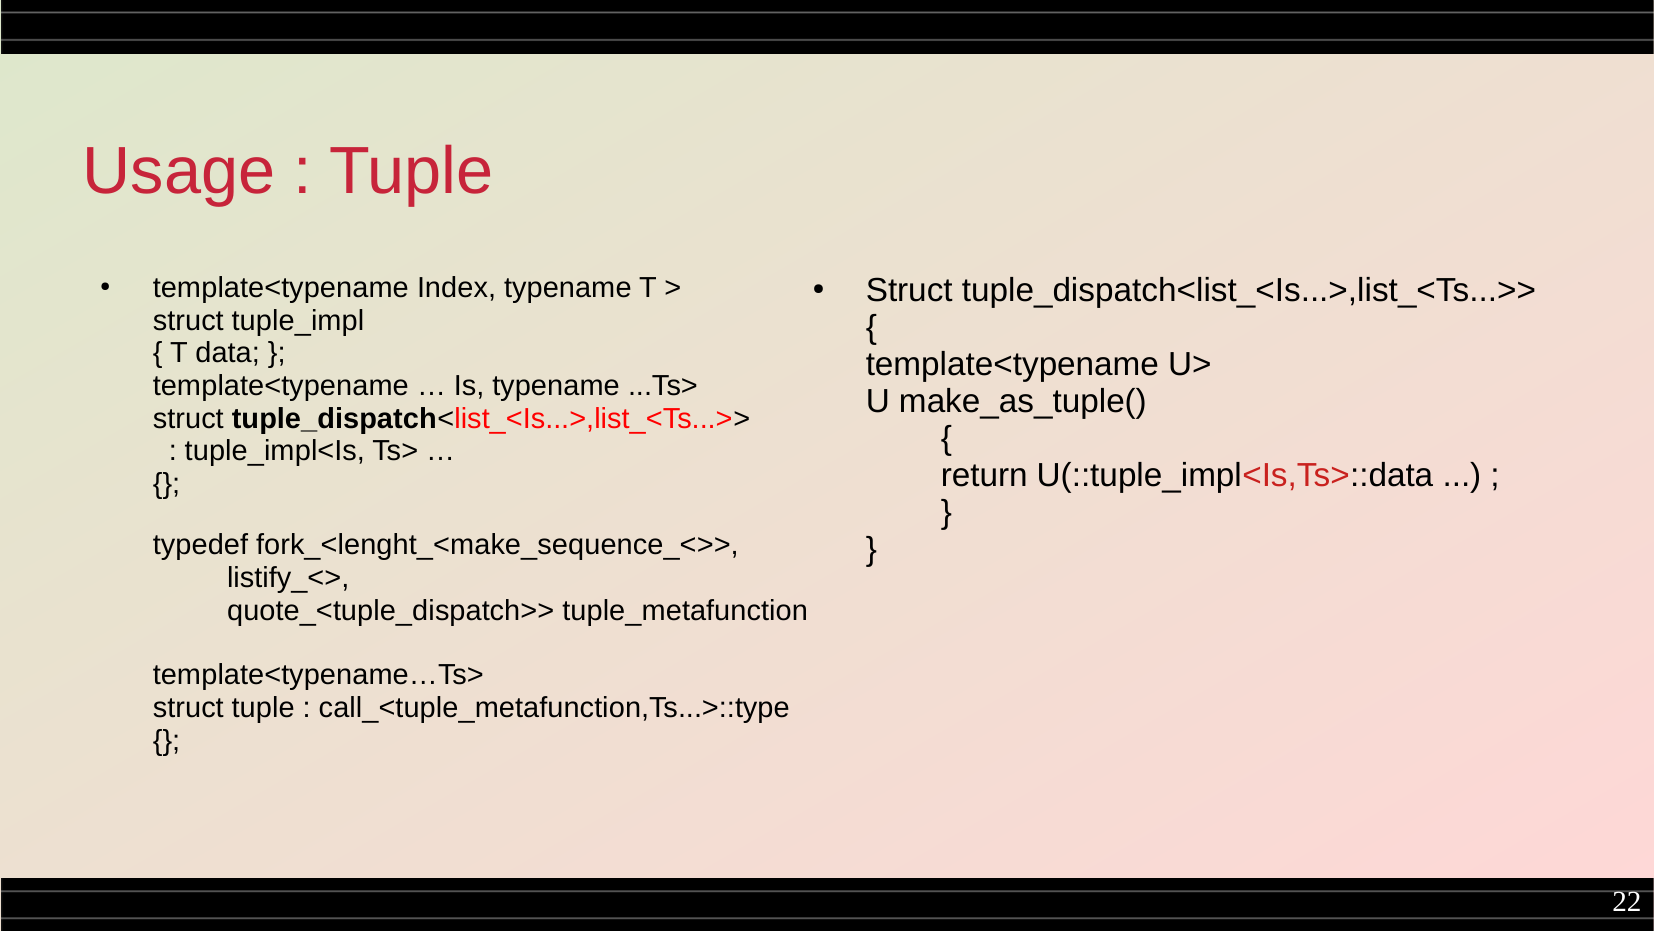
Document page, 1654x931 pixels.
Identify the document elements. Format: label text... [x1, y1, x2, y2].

title Usage : Tuple [82, 92, 1571, 249]
picture [1, 0, 1654, 54]
list Struct tuple_dispatch<list_<Is...>,list_<Ts...>> { template<typename U> U make_as_tuple() { return U(::tuple_impl<Is,Ts>::data ...) ; } } [795, 271, 1572, 758]
picture [1, 878, 1654, 931]
list template<typename Index, typename T > struct tuple_impl { T data; }; template<typename … Is, typename ...Ts> struct tuple_dispatch<list_<Is...>,list_<Ts...>> : tuple_impl<Is, Ts> … {}; typedef fork_<lenght_<make_sequence_<>>, listify_<>, quote_<tuple_dispatch>> tuple_metafunction template<typename…Ts> struct tuple : call_<tuple_metafunction,Ts...>::type {}; [82, 271, 795, 758]
